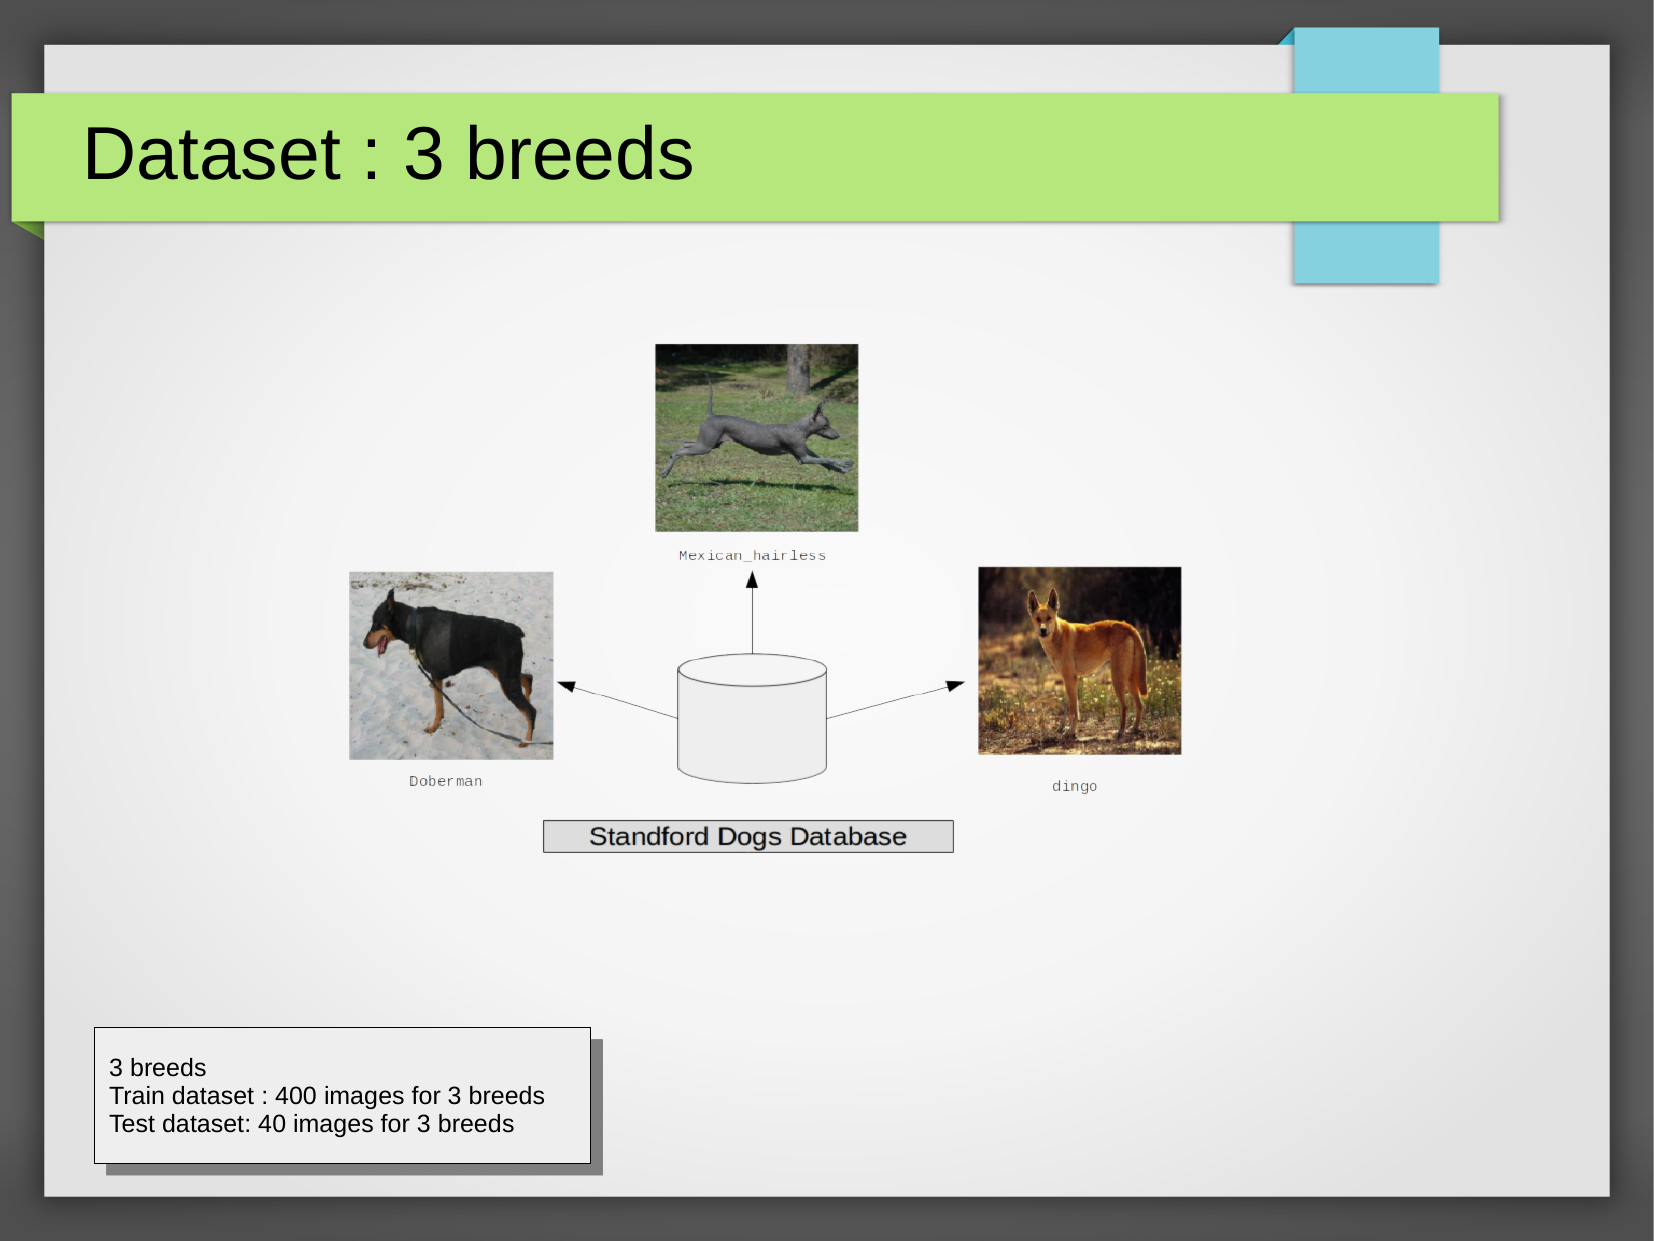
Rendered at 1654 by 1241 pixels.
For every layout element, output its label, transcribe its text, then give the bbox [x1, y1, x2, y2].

picture [0, 0, 1654, 1241]
title Dataset : 3 breeds [82, 94, 1264, 213]
text_box 3 breeds Train dataset : 400 images for 3 breeds Test dataset: 40 images for 3 breeds [94, 1027, 591, 1164]
